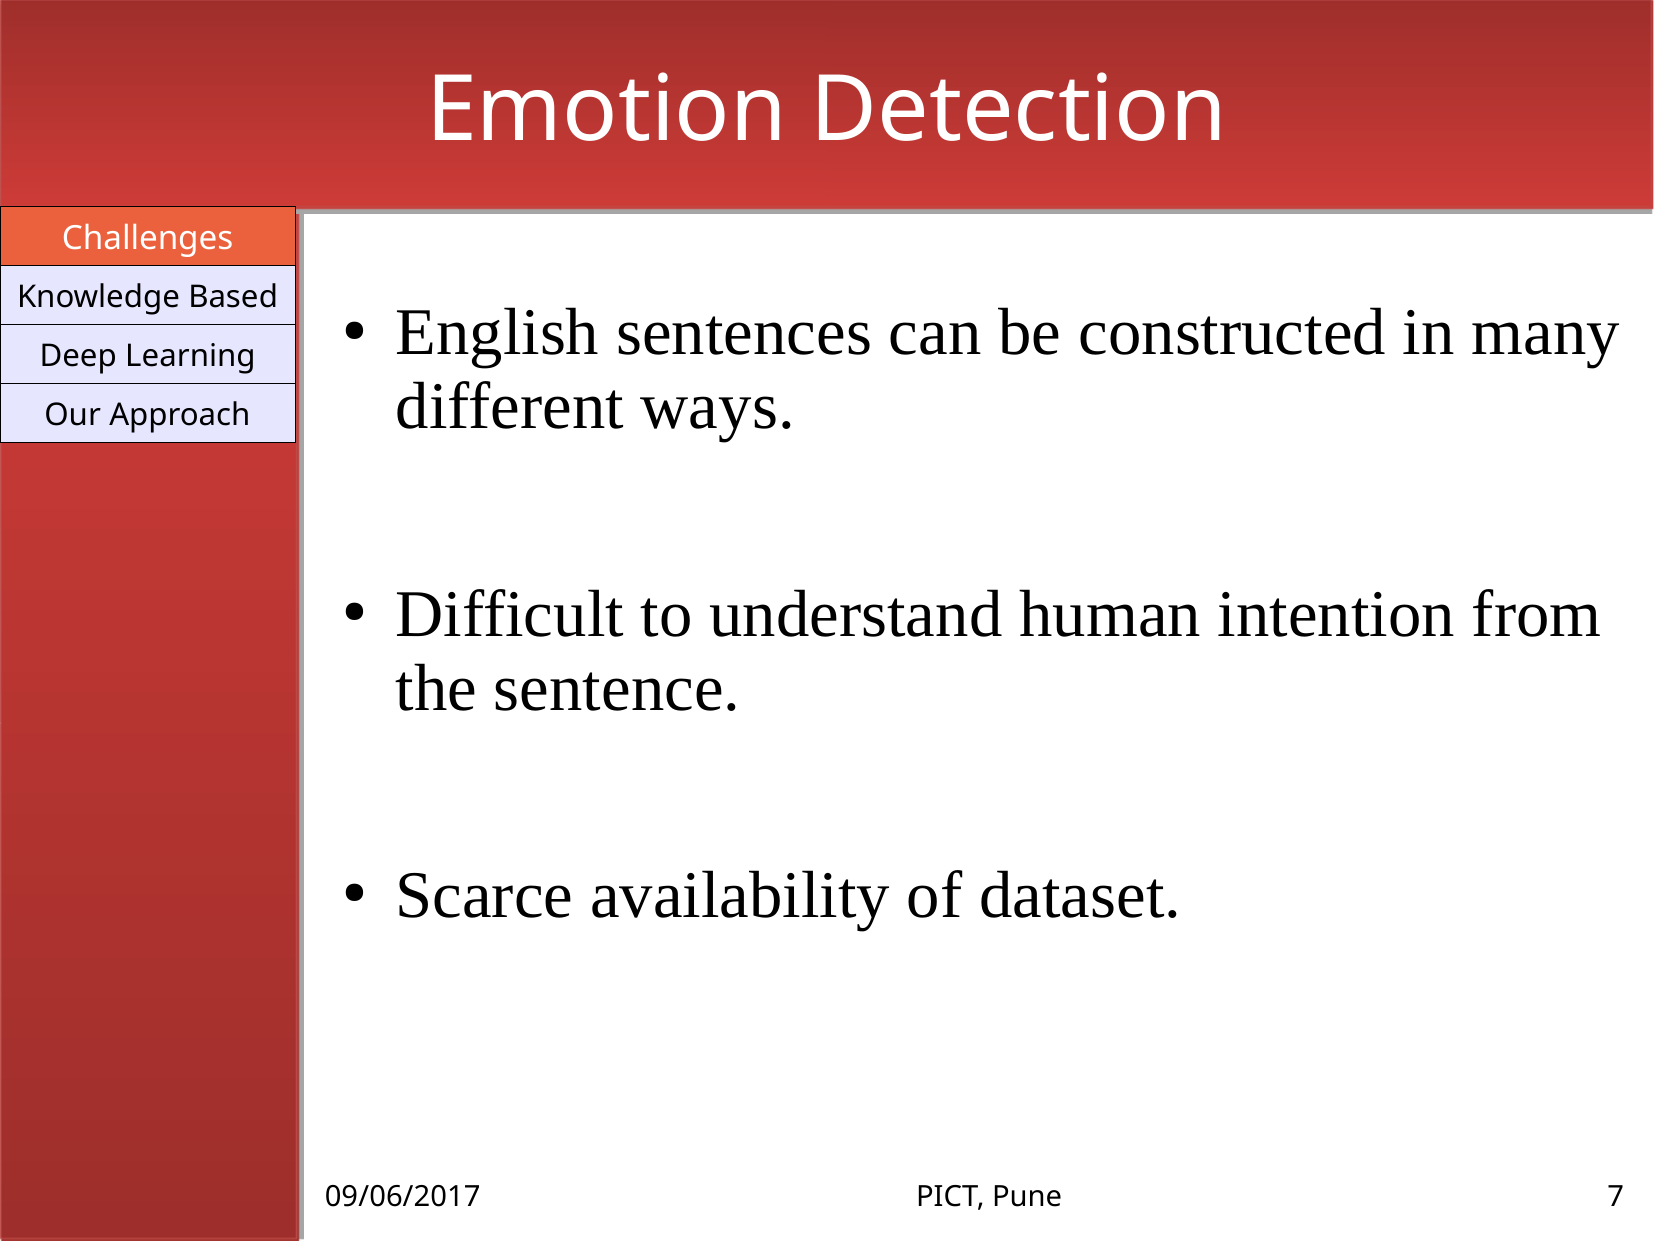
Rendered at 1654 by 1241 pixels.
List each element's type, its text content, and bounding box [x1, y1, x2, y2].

text_box Knowledge Based [0, 265, 296, 324]
text_box Deep Learning [0, 324, 296, 383]
text_box Our Approach [0, 383, 296, 443]
list English sentences can be constructed in many different ways. Difficult to understand human intention from the sentence. Scarce availability of dataset. [324, 295, 1625, 1182]
text_box Challenges [0, 206, 296, 265]
picture [0, 0, 1654, 1241]
title Emotion Detection [29, 31, 1625, 178]
